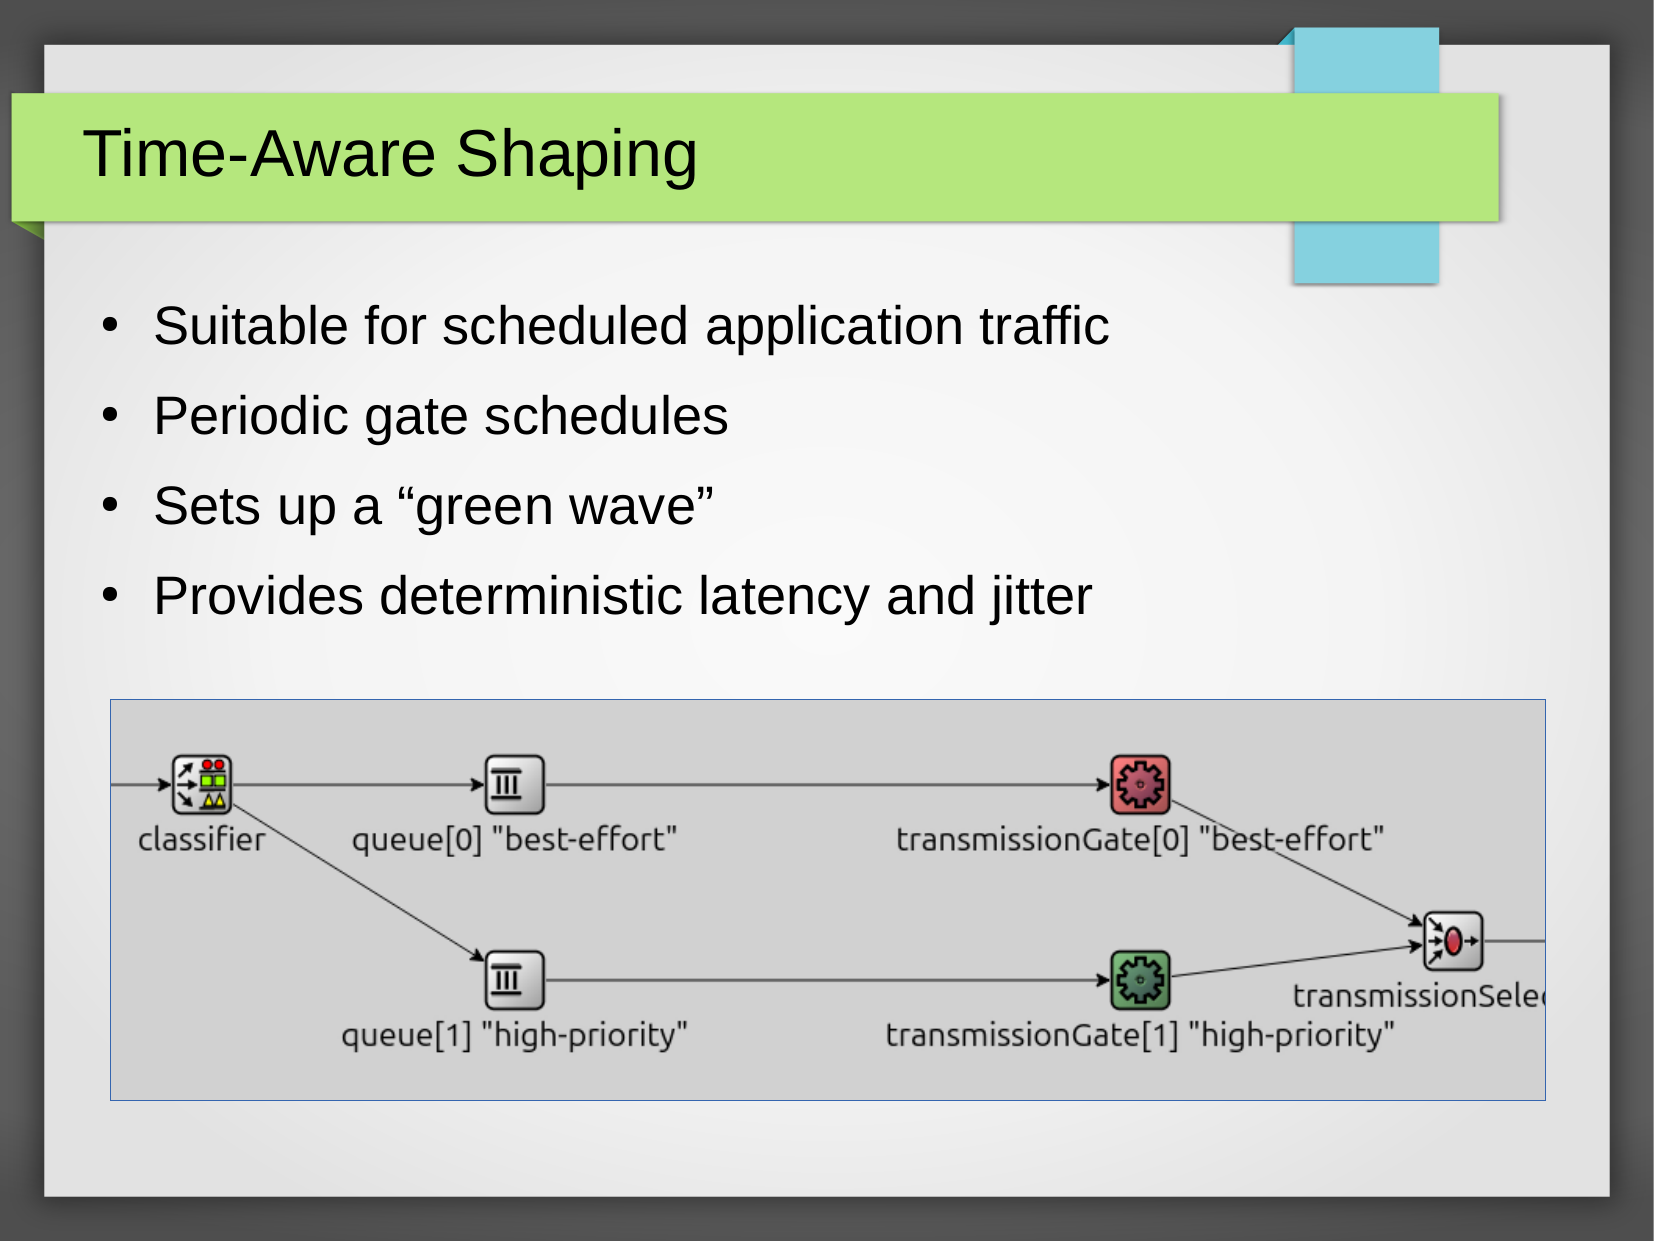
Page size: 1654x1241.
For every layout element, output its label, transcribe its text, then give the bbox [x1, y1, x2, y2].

title Time-Aware Shaping [82, 94, 1264, 213]
list Suitable for scheduled application traffic Periodic gate schedules Sets up a “green wave” Provides deterministic latency and jitter [82, 295, 1571, 1015]
picture [0, 0, 1654, 1241]
